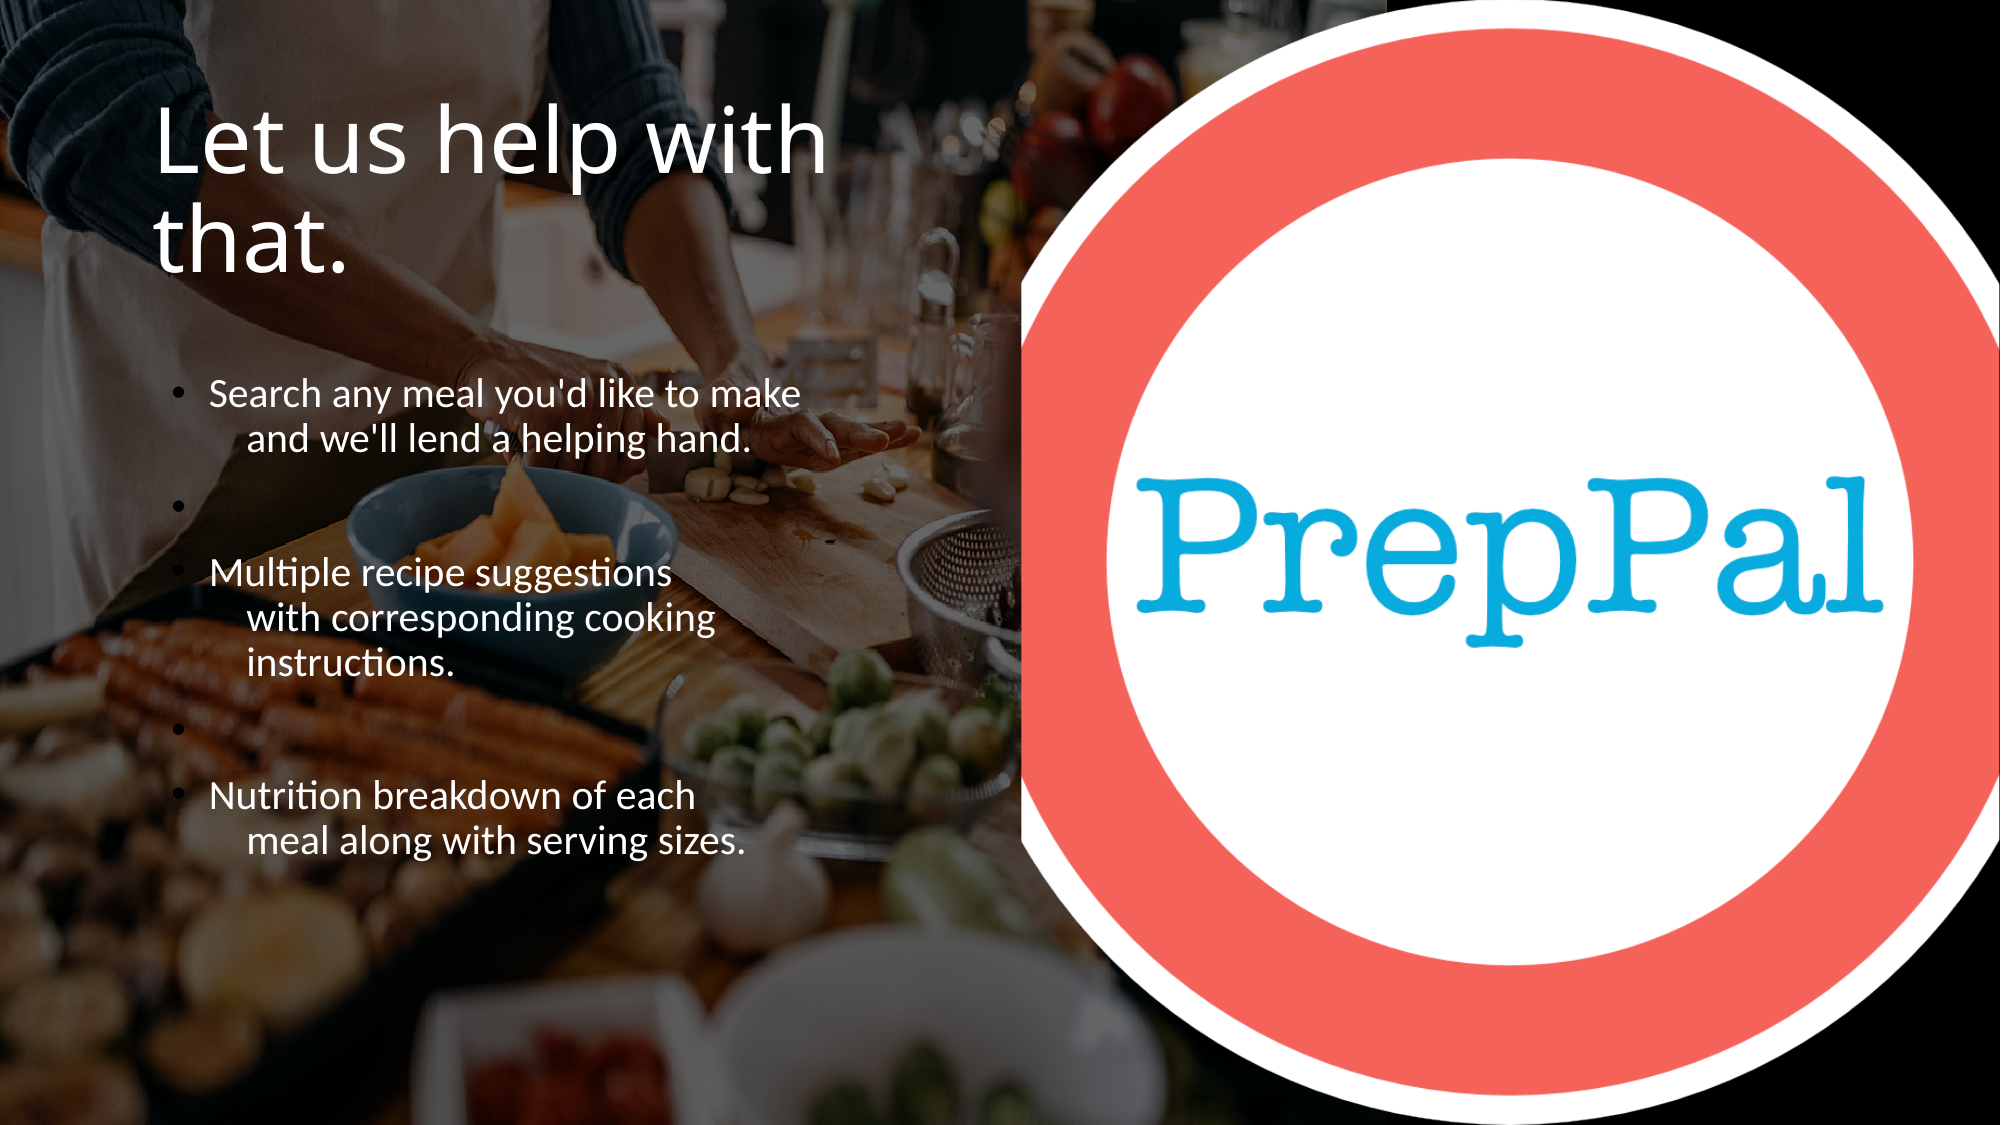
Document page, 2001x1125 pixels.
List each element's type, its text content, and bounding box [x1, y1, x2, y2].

picture [0, 0, 2000, 1125]
list Search any meal you'd like to make and we'll lend a helping hand. Multiple recipe suggestions with corresponding cooking instructions. Nutrition breakdown of each meal along with serving sizes. [137, 364, 896, 1014]
title Let us help with that. [137, 59, 999, 327]
